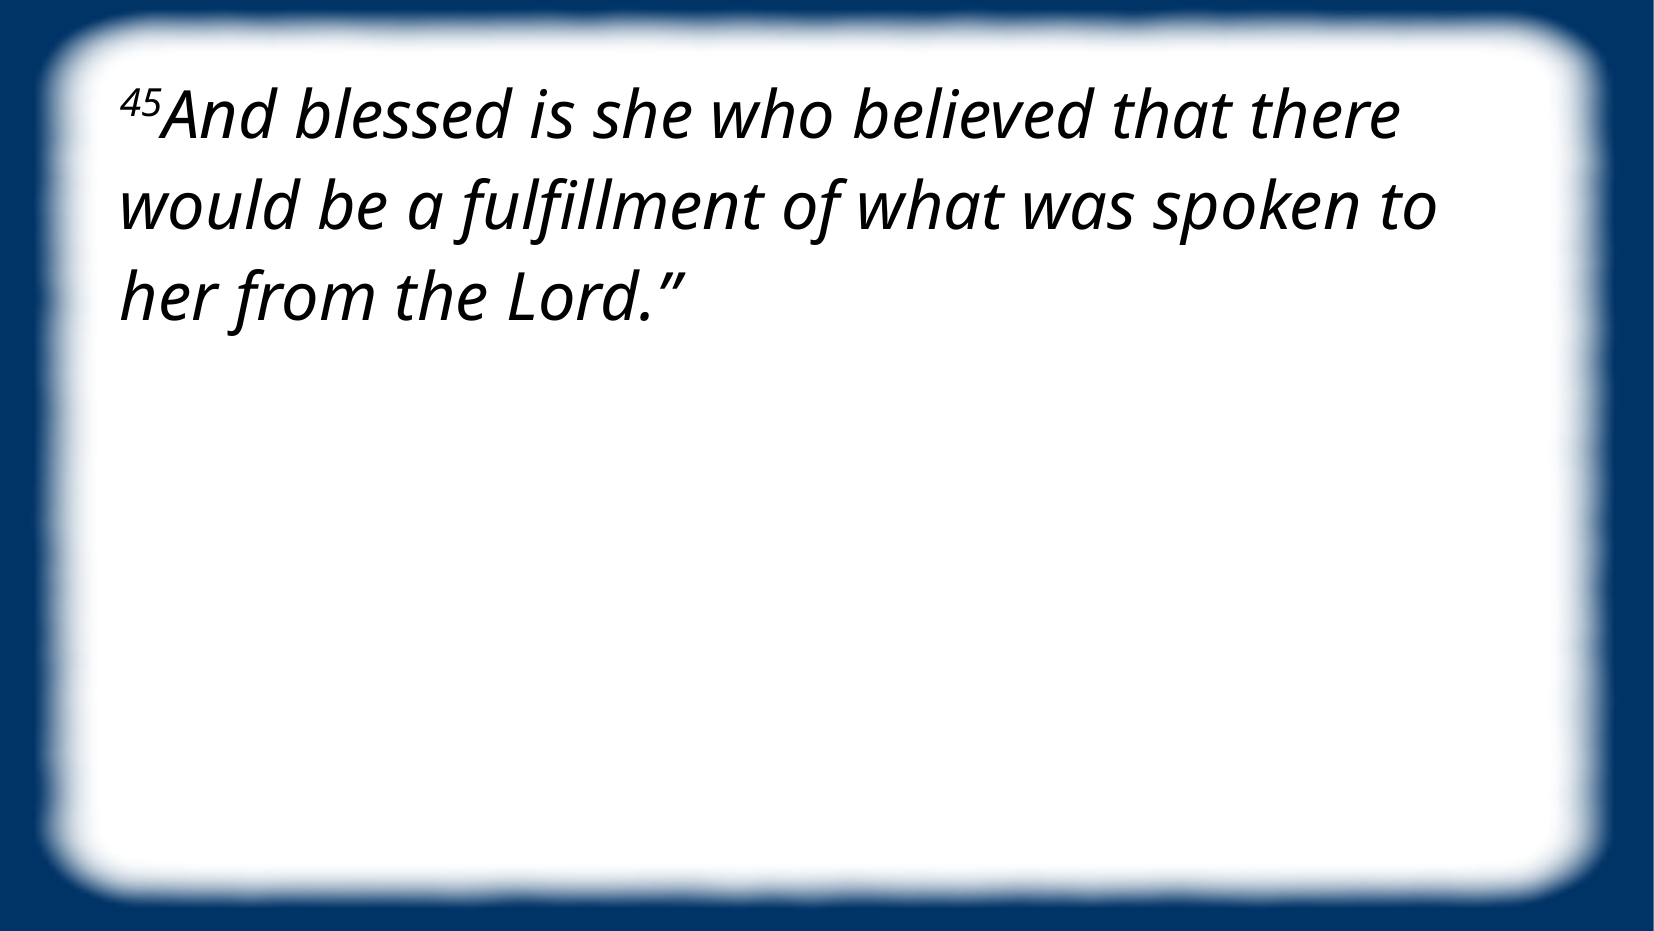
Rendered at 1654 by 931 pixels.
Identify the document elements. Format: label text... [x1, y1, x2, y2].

picture [0, 0, 1654, 931]
text_box 45And blessed is she who believed that there would be a fulfillment of what was spoken to her from the Lord.” [105, 60, 1546, 469]
